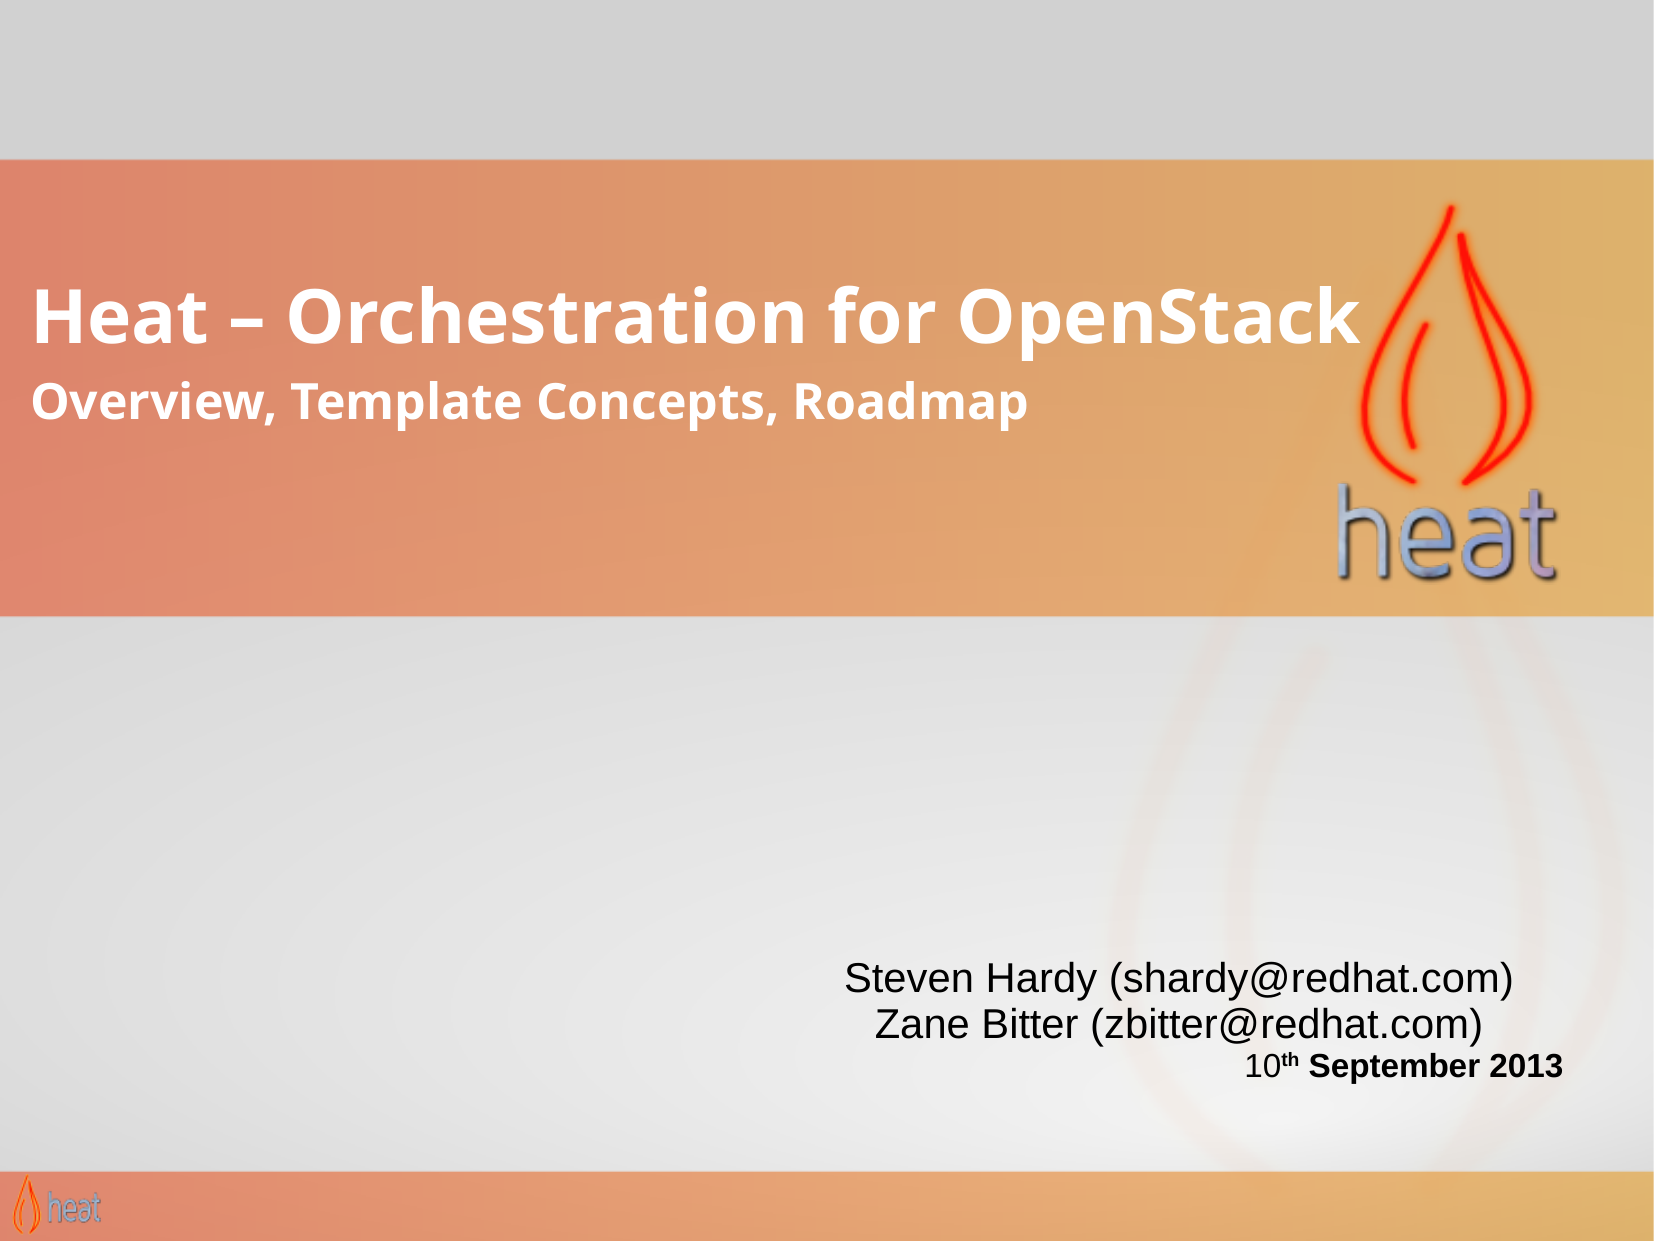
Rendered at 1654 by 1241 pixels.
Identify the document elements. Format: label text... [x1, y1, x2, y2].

picture [0, 0, 1654, 1241]
subtitle Steven Hardy (shardy@redhat.com) Zane Bitter (zbitter@redhat.com) 10th September 2013 [435, 660, 1654, 1241]
title Heat – Orchestration for OpenStack Overview, Template Concepts, Roadmap [30, 255, 1519, 443]
